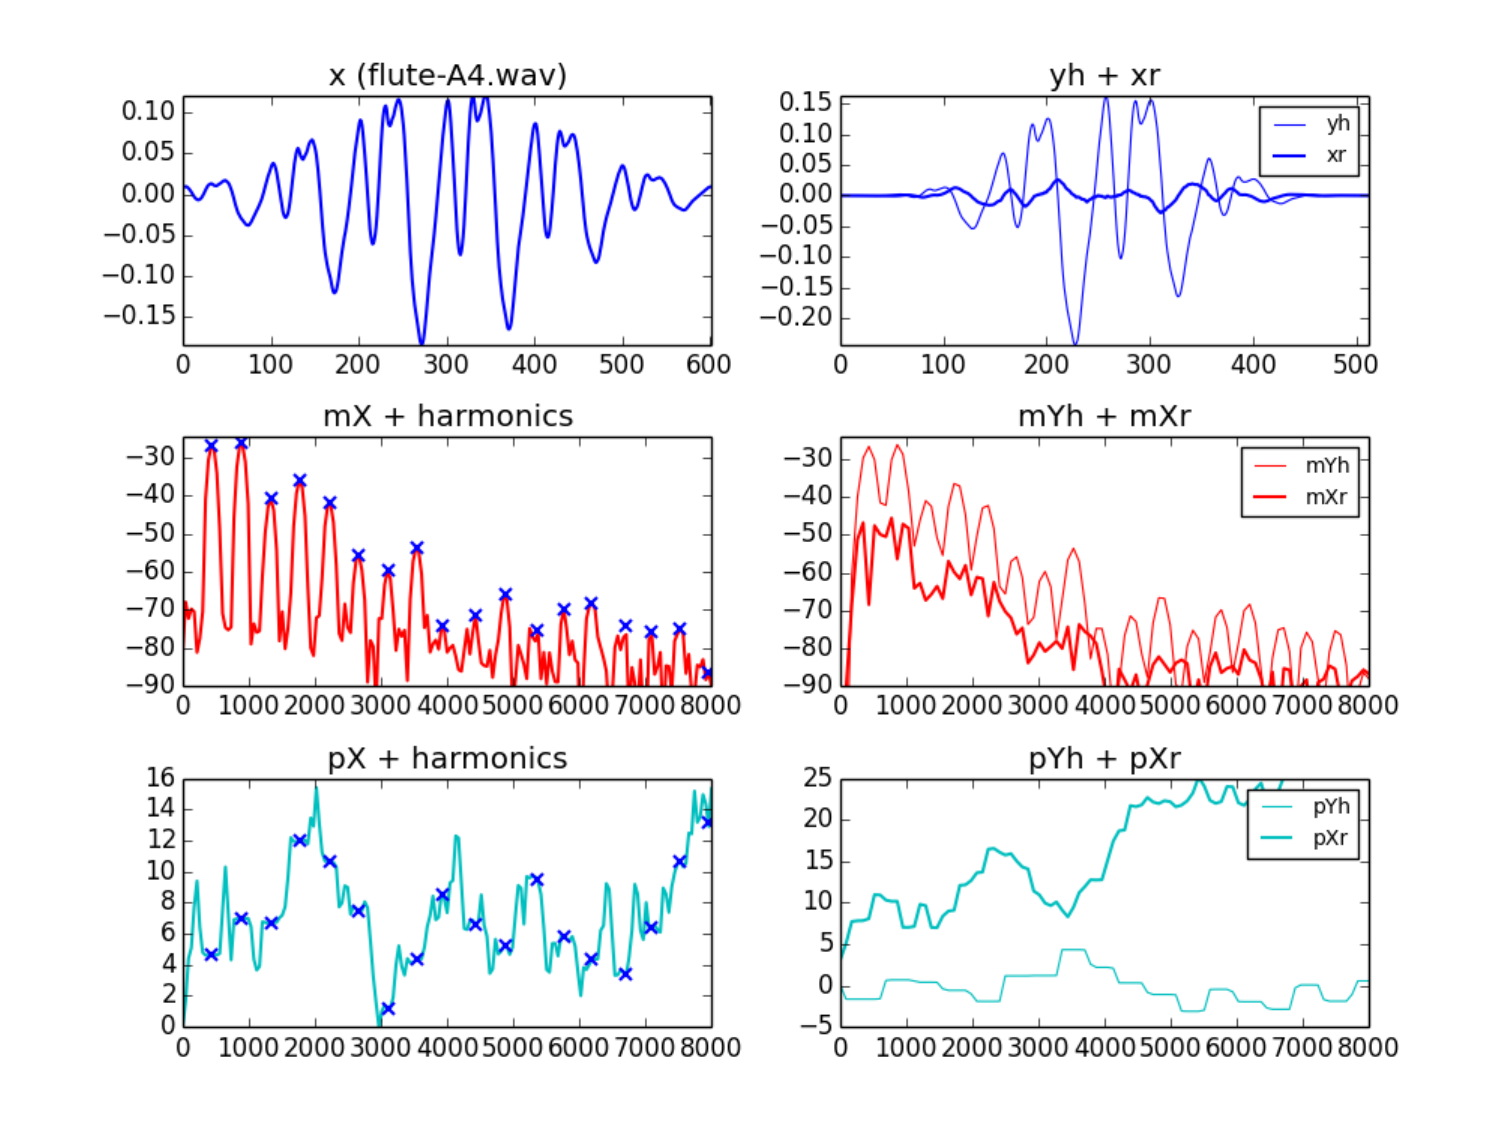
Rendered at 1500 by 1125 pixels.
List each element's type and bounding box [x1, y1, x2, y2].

picture [75, 36, 1426, 1087]
